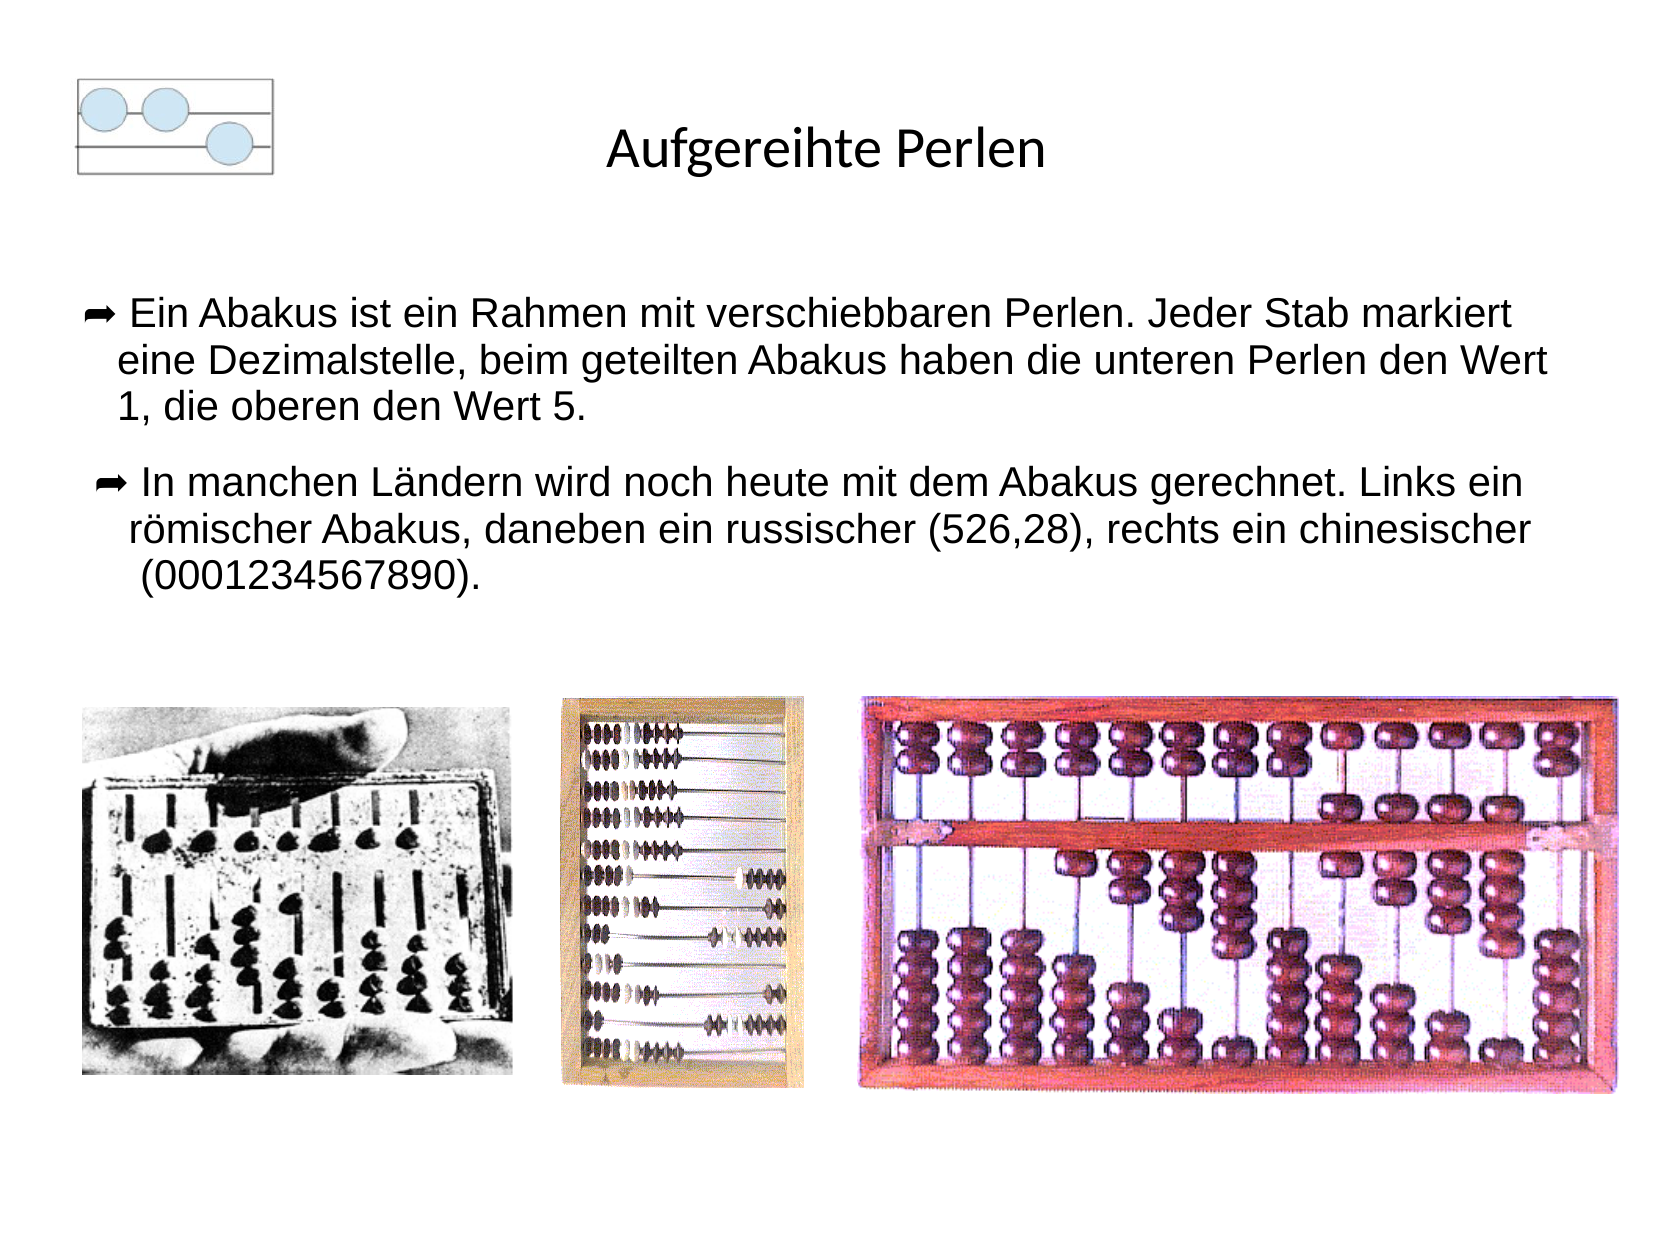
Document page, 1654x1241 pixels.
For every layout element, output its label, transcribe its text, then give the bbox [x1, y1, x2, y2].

title Aufgereihte Perlen [82, 49, 1571, 257]
picture [82, 707, 516, 1075]
picture [857, 696, 1619, 1094]
picture [70, 70, 82, 180]
picture [558, 696, 804, 1088]
list ➦ Ein Abakus ist ein Rahmen mit verschiebbaren Perlen. Jeder Stab markiert eine Dezimalstelle, beim geteilten Abakus haben die unteren Perlen den Wert 1, die oberen den Wert 5. ➦ In manchen Ländern wird noch heute mit dem Abakus gerechnet. Links ein römischer Abakus, daneben ein russischer (526,28), rechts ein chinesischer (0001234567890). [82, 290, 1571, 681]
